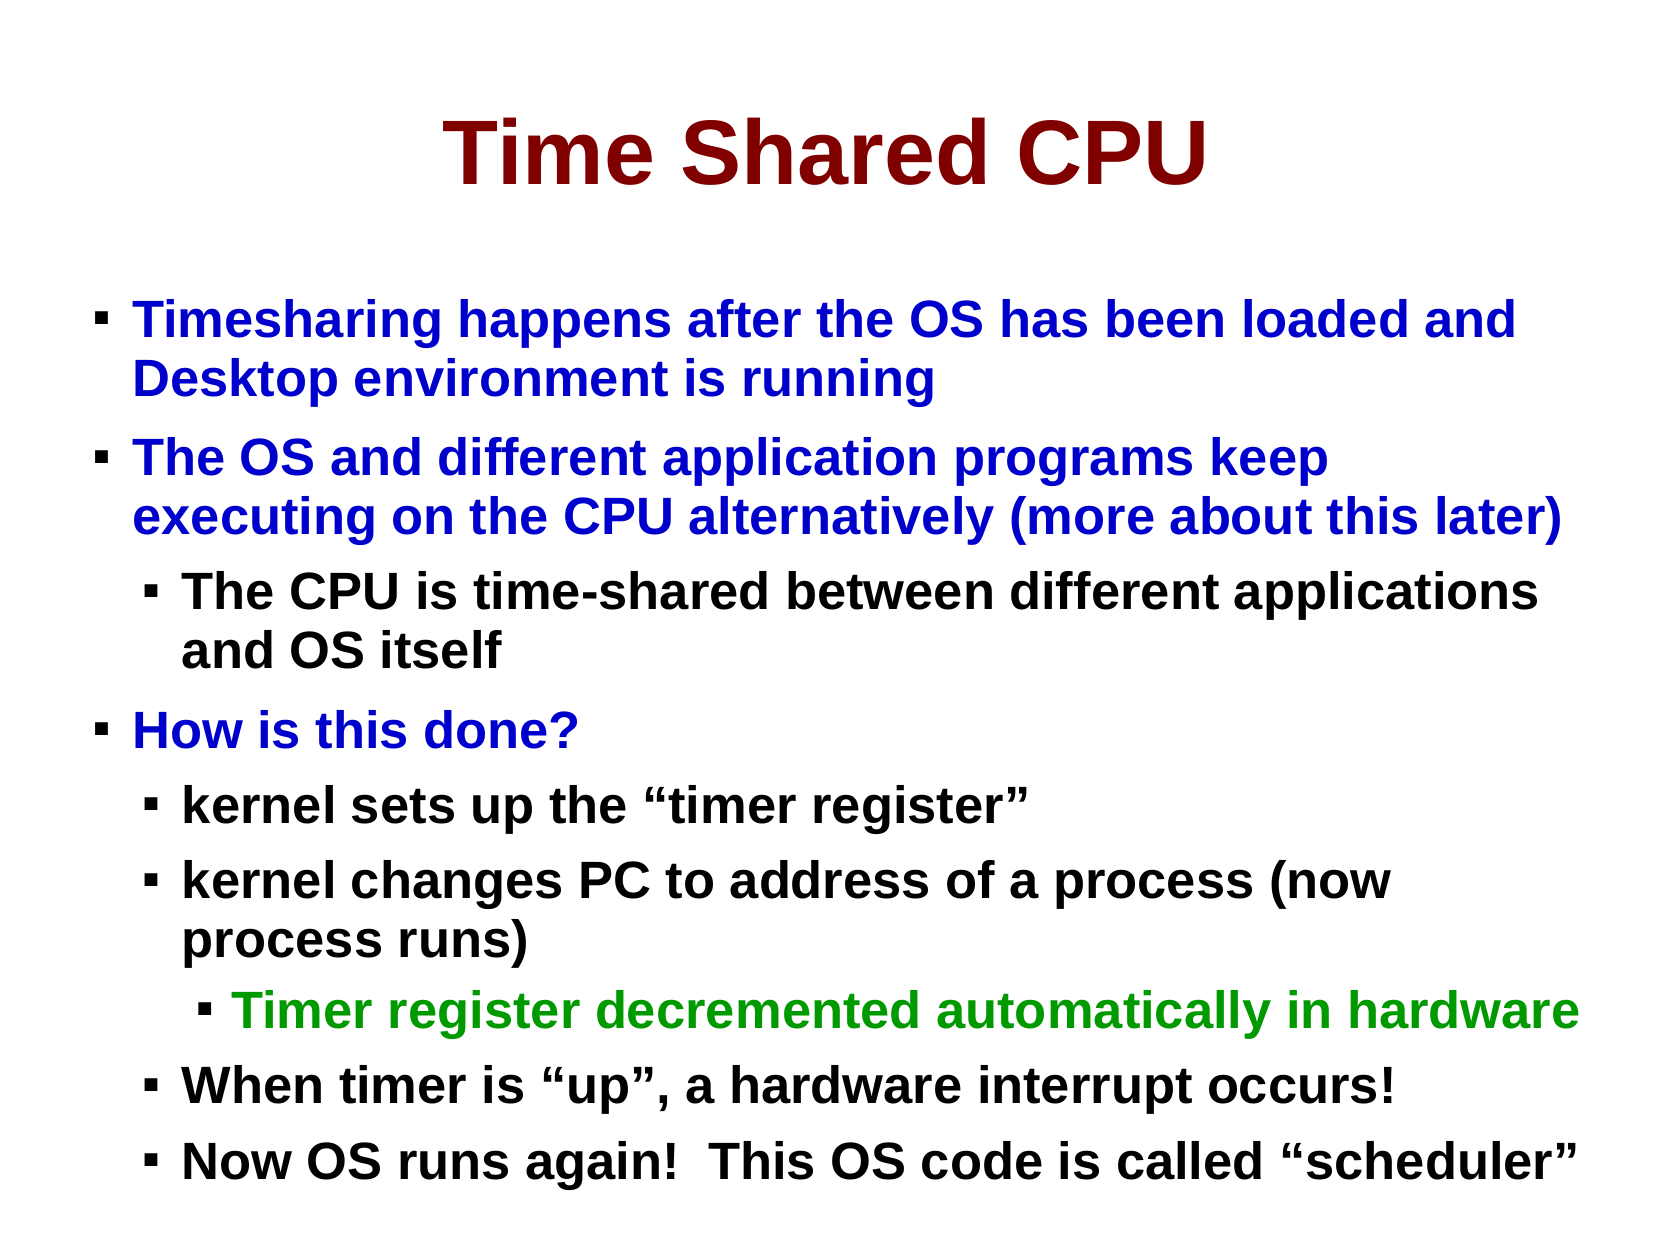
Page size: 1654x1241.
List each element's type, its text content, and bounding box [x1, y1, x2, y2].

list Timesharing happens after the OS has been loaded and Desktop environment is running The OS and different application programs keep executing on the CPU alternatively (more about this later) The CPU is time-shared between different applications and OS itself How is this done? kernel sets up the “timer register” kernel changes PC to address of a process (now process runs) Timer register decremented automatically in hardware When timer is “up”, a hardware interrupt occurs! Now OS runs again! This OS code is called “scheduler” [82, 290, 1583, 1205]
title Time Shared CPU [82, 49, 1571, 257]
